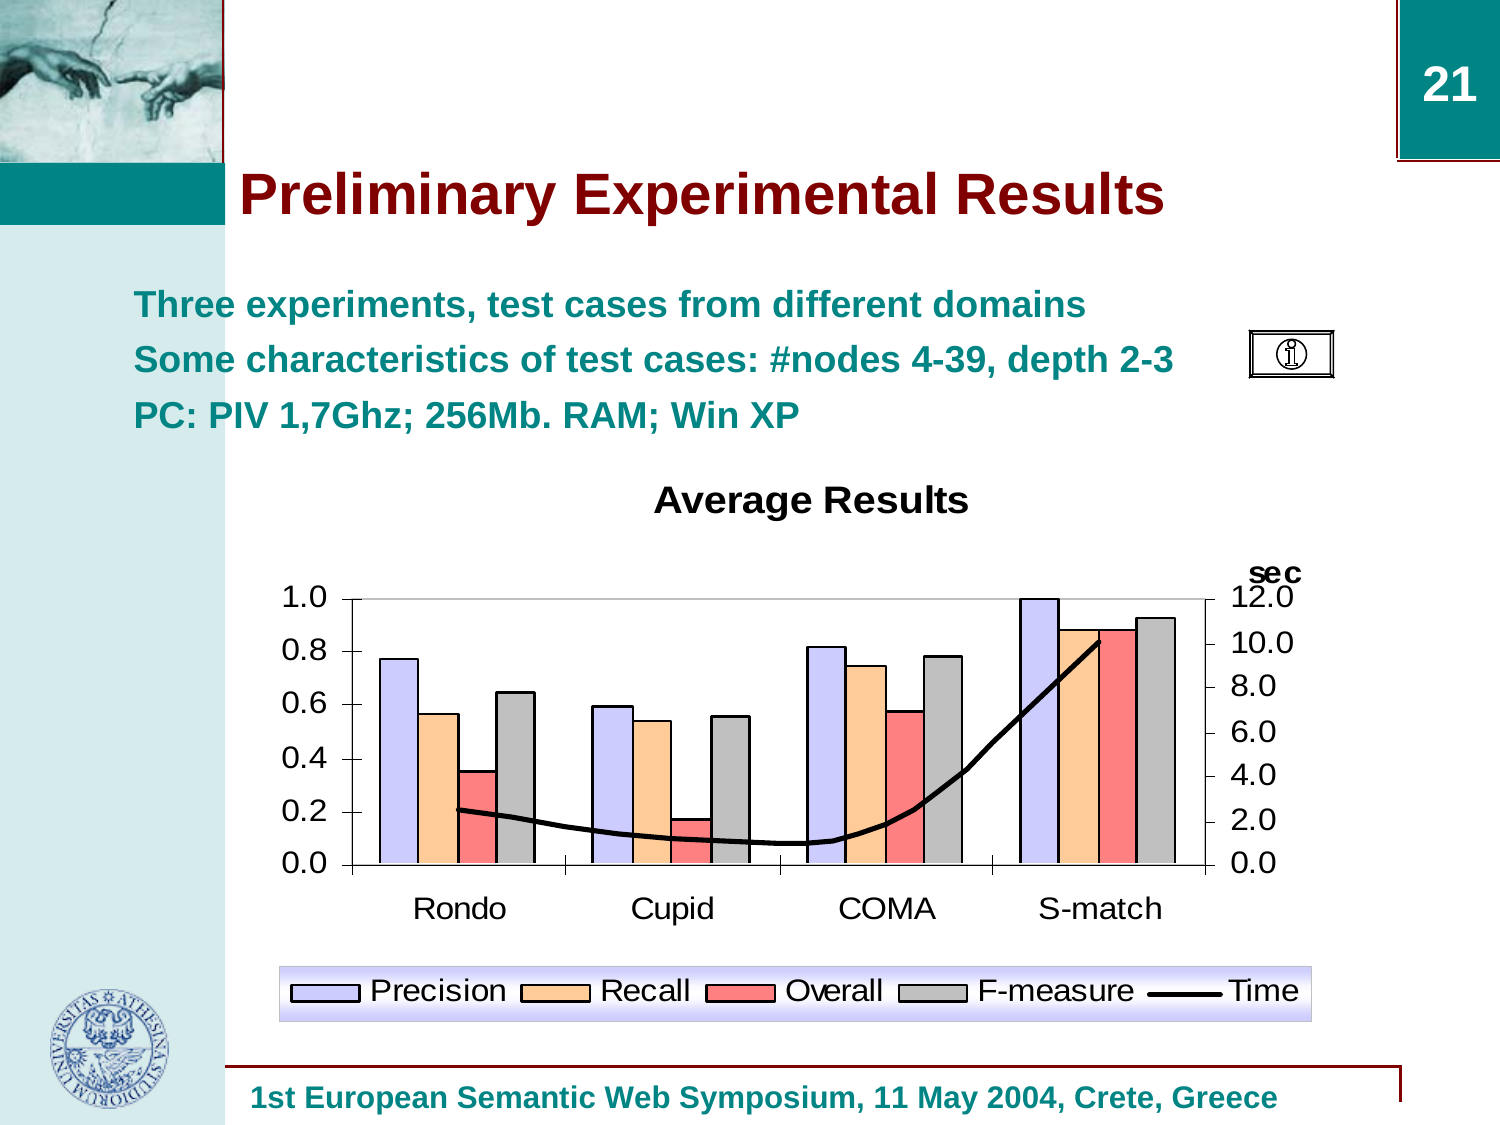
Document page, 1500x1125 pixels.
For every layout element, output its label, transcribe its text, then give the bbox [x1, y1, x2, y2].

title Preliminary Experimental Results [224, 151, 1400, 237]
list [75, 262, 738, 1006]
text_box Three experiments, test cases from different domains Some characteristics of test cases: #nodes 4-39, depth 2-3 [118, 272, 1401, 388]
chart [222, 444, 1401, 1043]
picture [50, 989, 169, 1109]
picture [0, 0, 222, 162]
text_box PC: PIV 1,7Ghz; 256Mb. RAM; Win XP [118, 388, 1401, 444]
